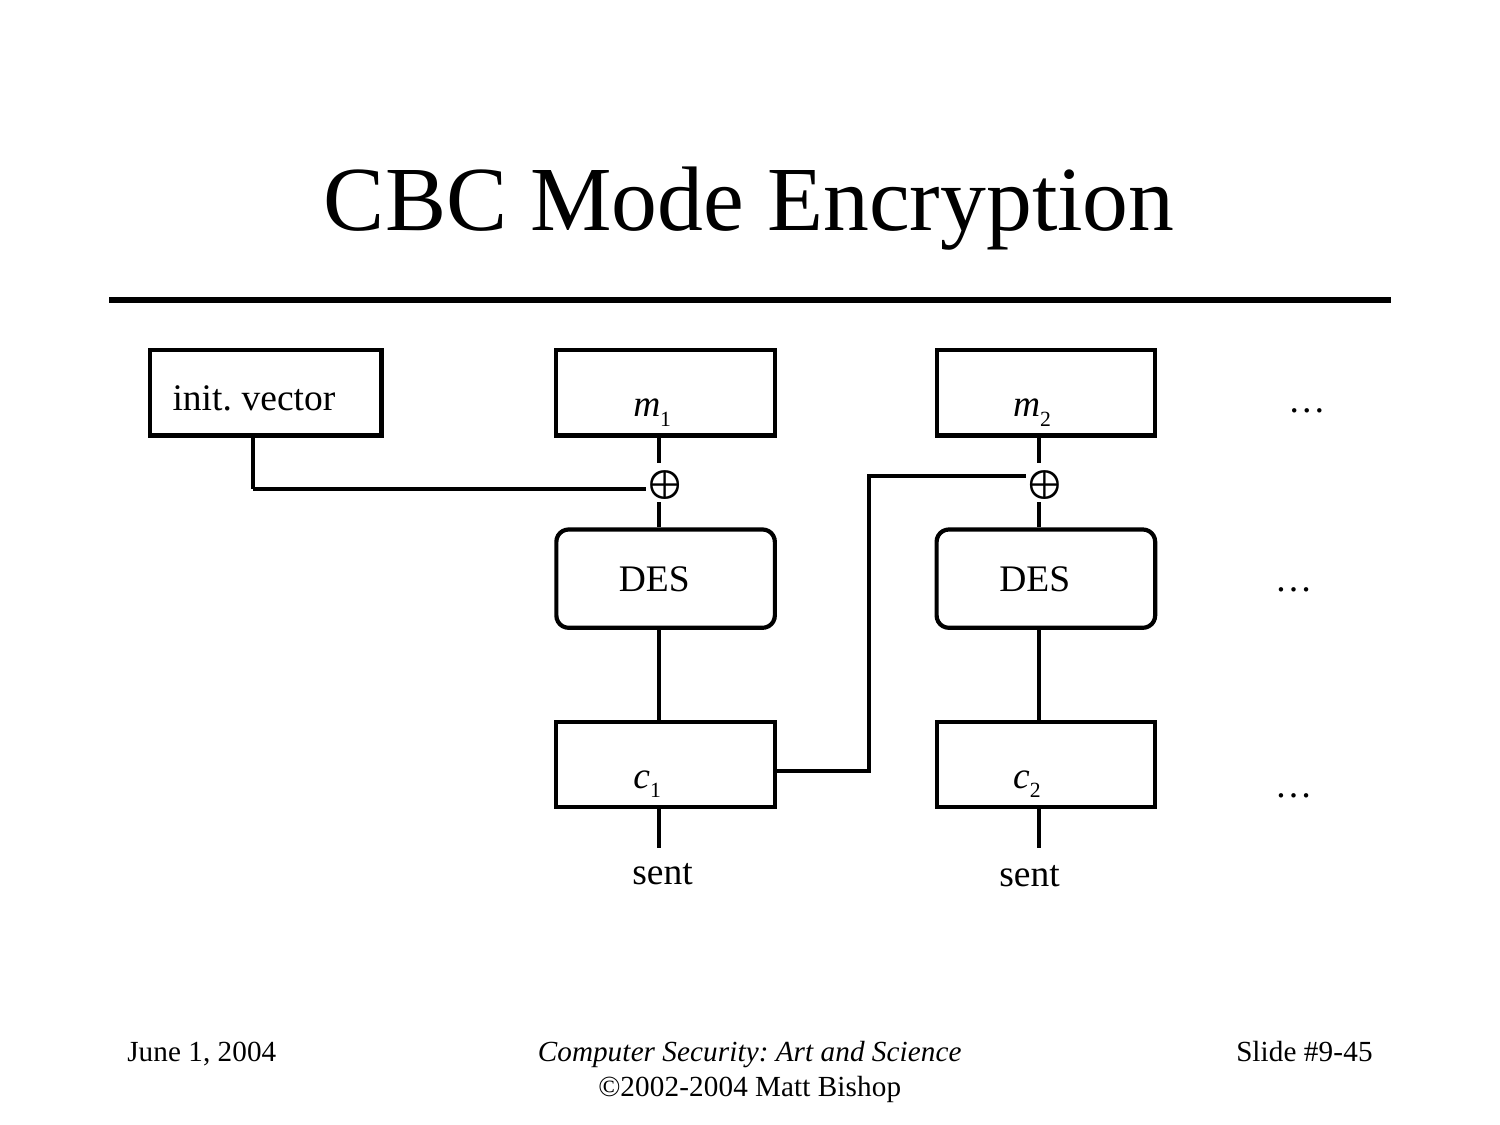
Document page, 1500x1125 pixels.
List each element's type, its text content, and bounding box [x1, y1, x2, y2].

text_box c1 [622, 749, 672, 802]
title CBC Mode Encryption [112, 99, 1388, 288]
text_box DES [989, 557, 1081, 604]
text_box … [1264, 557, 1323, 604]
text_box  [634, 454, 695, 515]
text_box c2 [1002, 749, 1052, 802]
text_box … [1264, 762, 1323, 810]
text_box init. vector [162, 375, 347, 423]
text_box DES [608, 557, 701, 604]
text_box  [1014, 454, 1075, 515]
text_box m1 [622, 377, 682, 430]
text_box … [1277, 377, 1337, 425]
text_box m2 [1002, 377, 1062, 430]
text_box sent [989, 852, 1071, 899]
text_box sent [622, 850, 704, 897]
